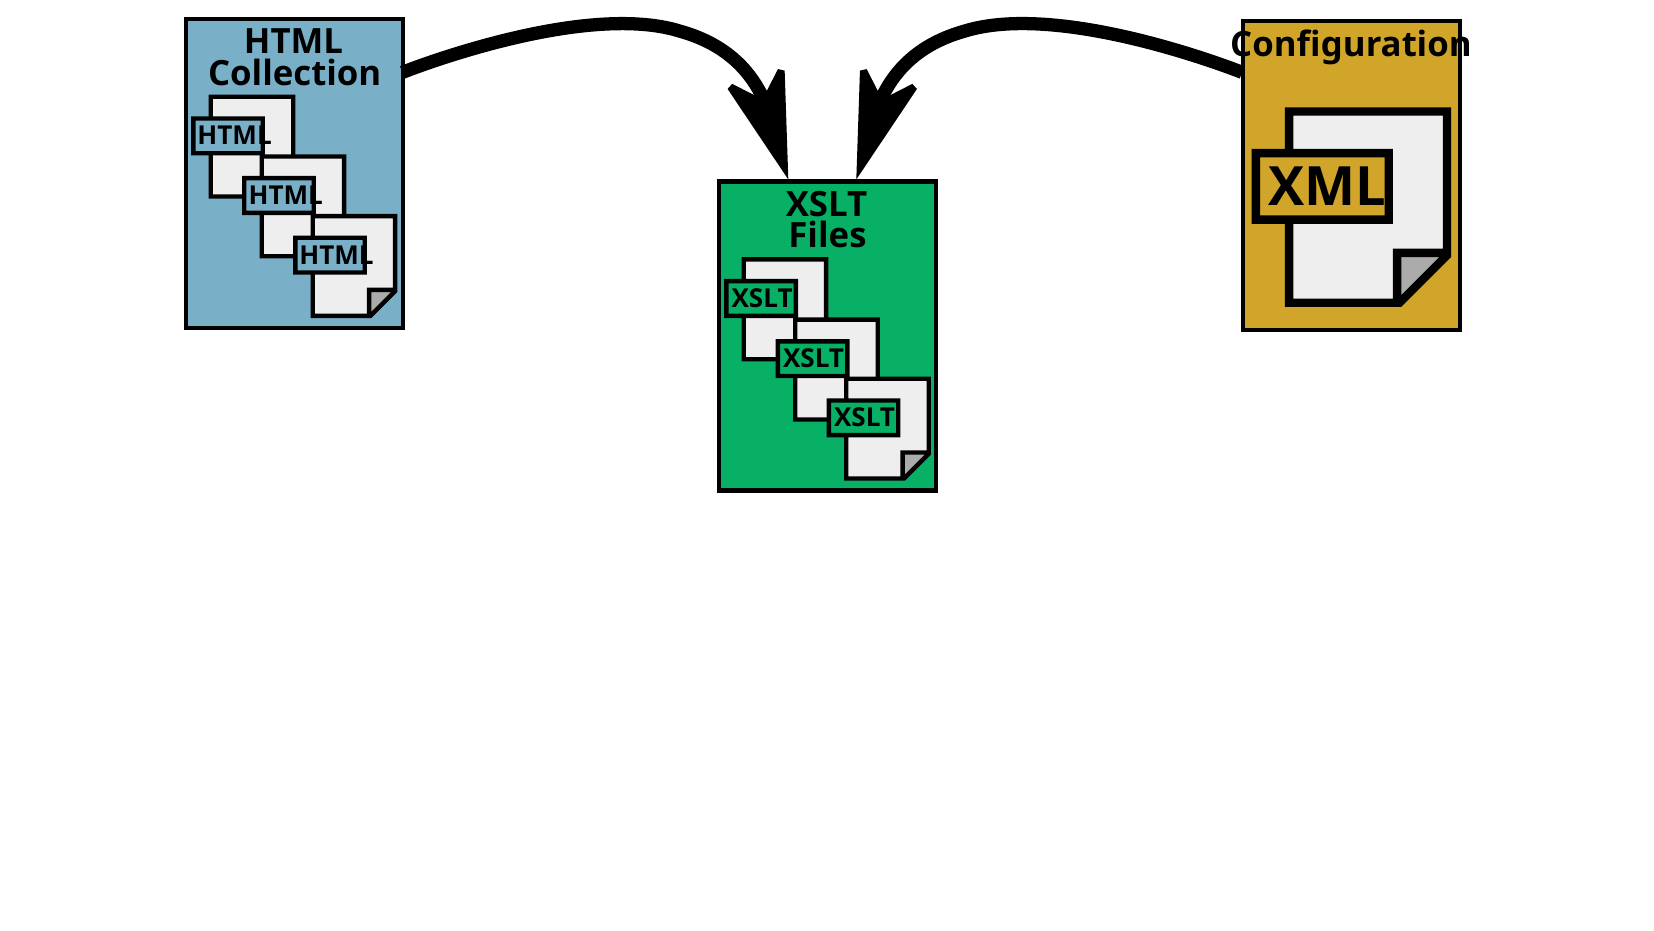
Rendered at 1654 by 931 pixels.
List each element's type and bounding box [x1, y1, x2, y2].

picture [169, 0, 1485, 930]
